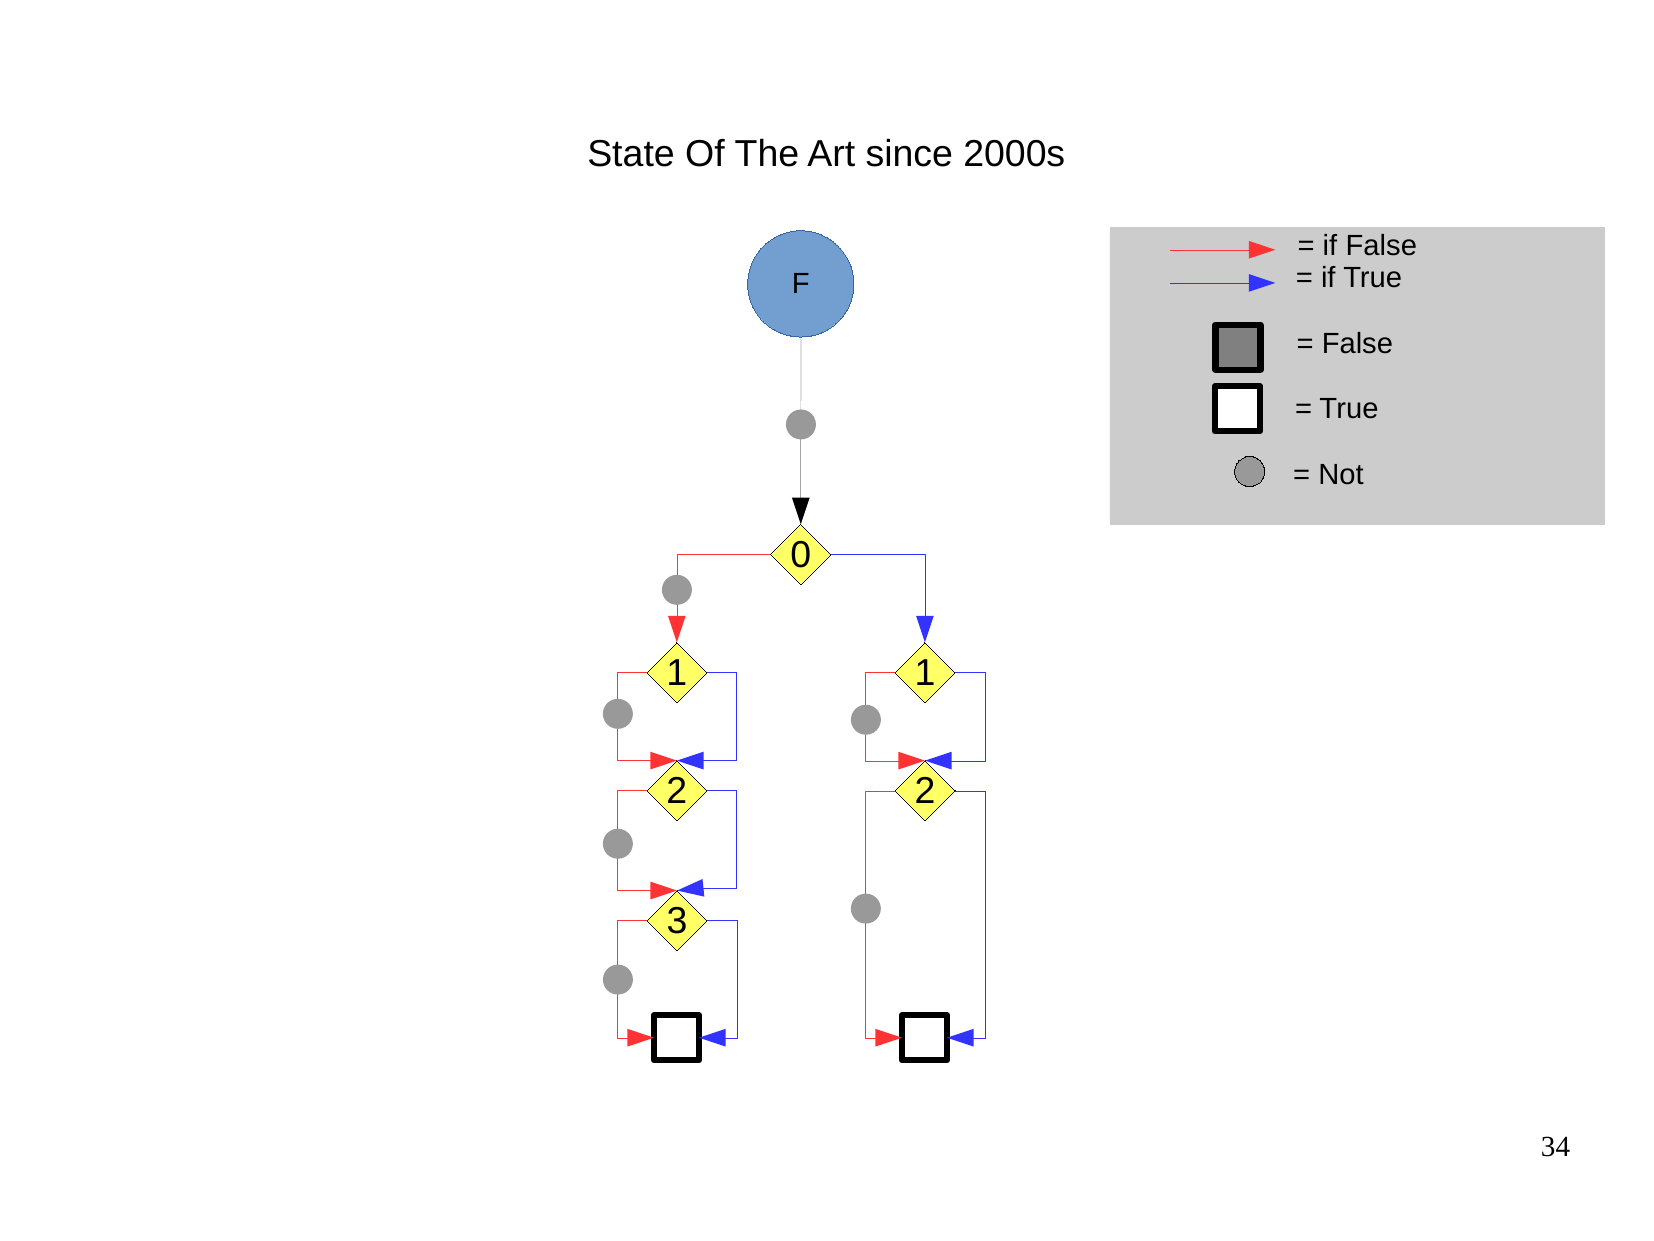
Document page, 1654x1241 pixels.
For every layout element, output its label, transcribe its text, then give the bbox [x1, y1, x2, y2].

text_box [602, 698, 633, 729]
text_box F [747, 257, 854, 338]
text_box [602, 828, 633, 859]
text_box [785, 409, 816, 440]
text_box 2 [647, 760, 707, 821]
text_box 1 [647, 642, 707, 703]
text_box = if False = if True = False = True = Not [1109, 227, 1605, 525]
text_box [850, 704, 881, 735]
title State Of The Art since 2000s [82, 49, 1571, 257]
text_box [1215, 324, 1261, 370]
text_box [1215, 386, 1261, 432]
text_box [653, 1015, 699, 1061]
text_box 2 [895, 761, 956, 821]
text_box [901, 1015, 947, 1061]
text_box 0 [770, 524, 831, 585]
text_box [602, 964, 633, 995]
text_box [661, 574, 692, 605]
text_box [850, 893, 881, 924]
text_box [1234, 456, 1265, 487]
text_box 1 [895, 642, 955, 703]
text_box 3 [647, 891, 707, 951]
